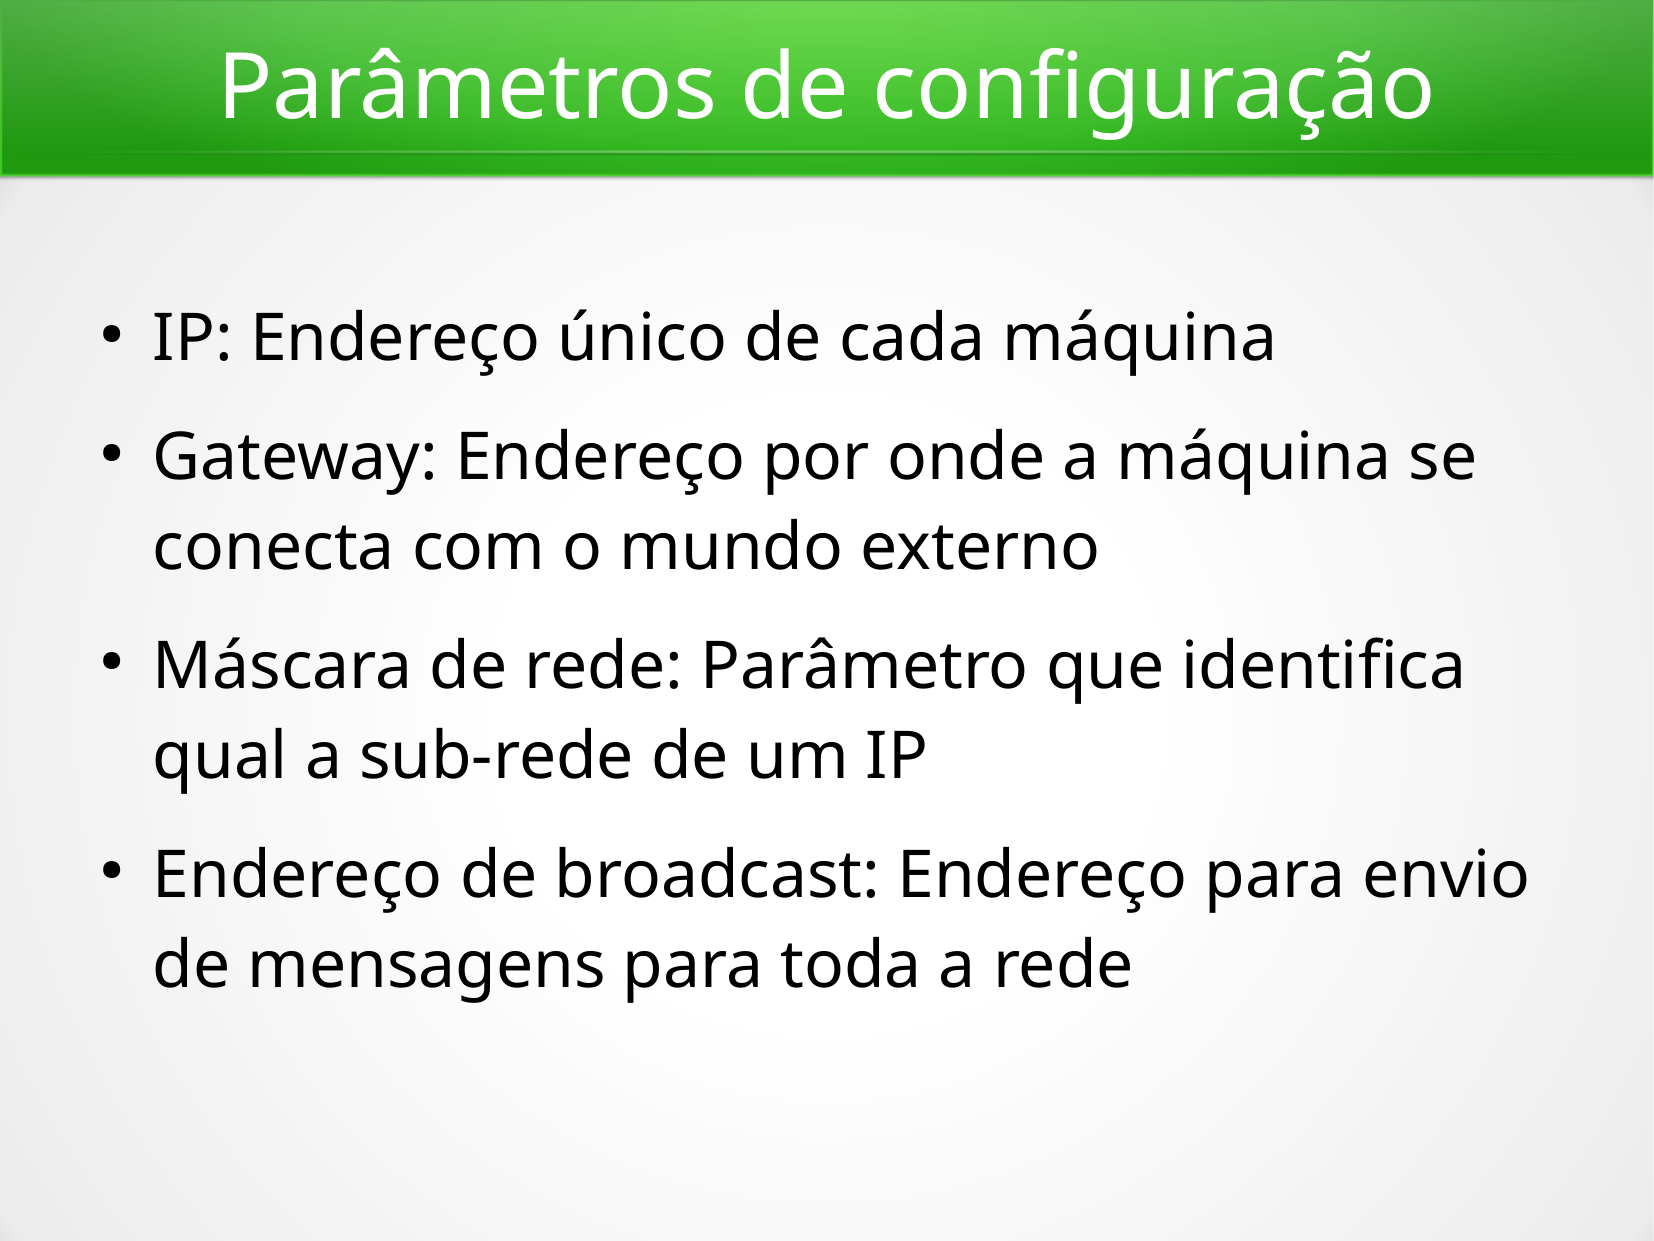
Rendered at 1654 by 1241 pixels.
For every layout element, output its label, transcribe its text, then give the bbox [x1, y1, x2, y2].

title Parâmetros de configuração [82, 11, 1571, 154]
picture [0, 0, 1654, 1241]
list IP: Endereço único de cada máquina Gateway: Endereço por onde a máquina se conecta com o mundo externo Máscara de rede: Parâmetro que identifica qual a sub-rede de um IP Endereço de broadcast: Endereço para envio de mensagens para toda a rede [82, 290, 1571, 1010]
